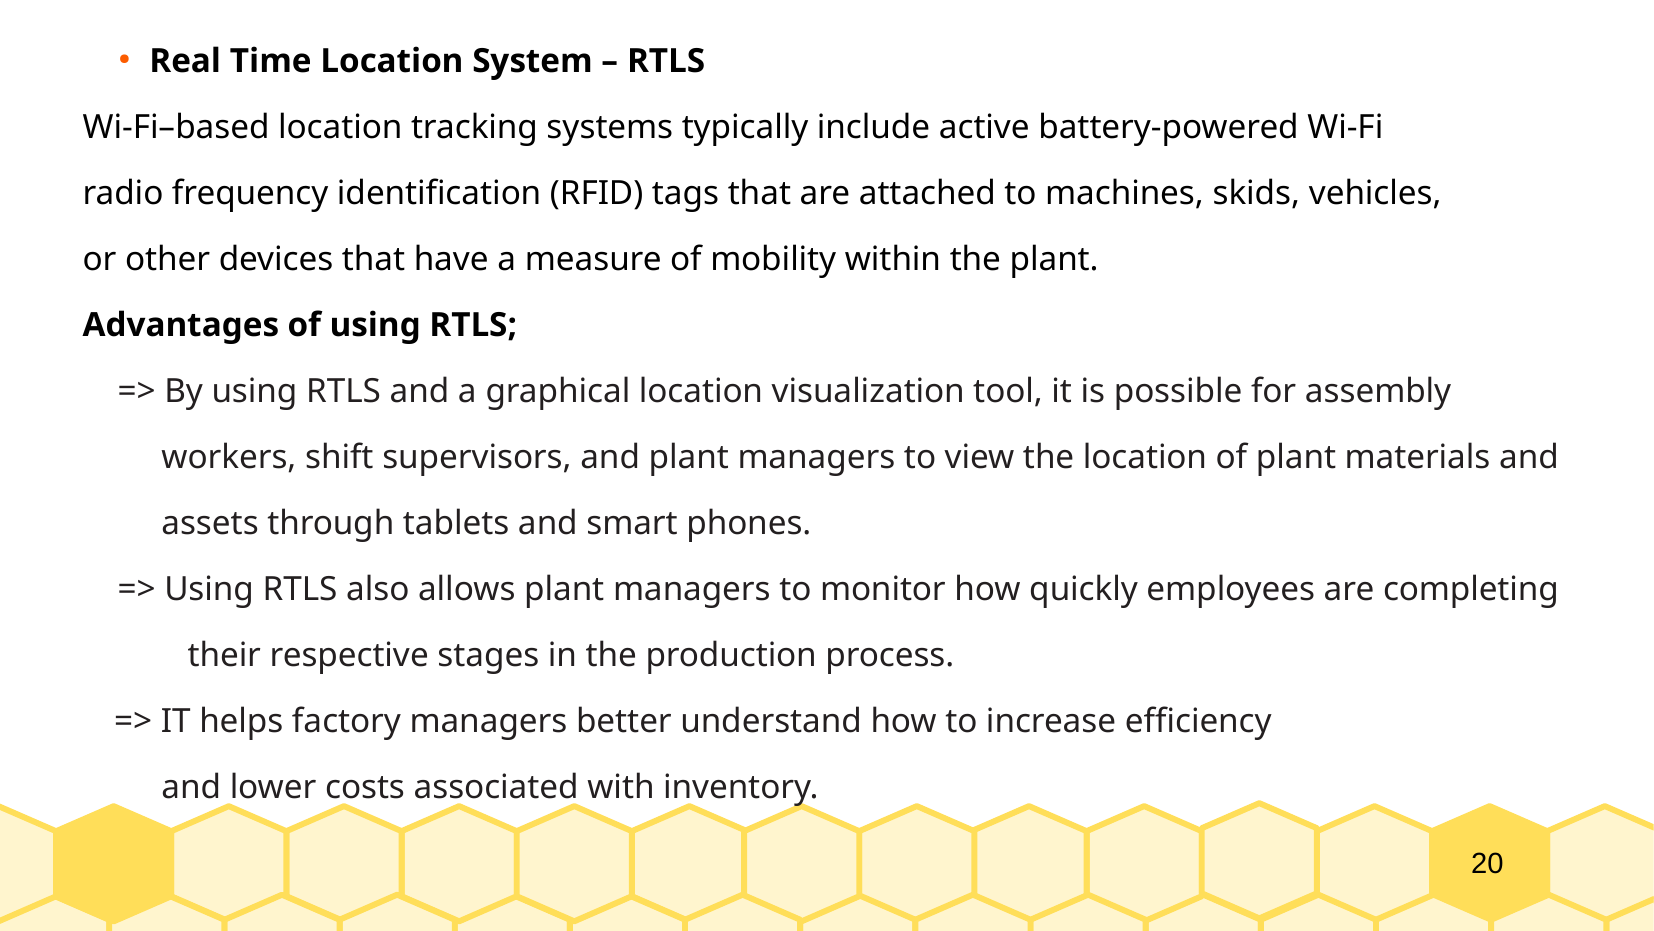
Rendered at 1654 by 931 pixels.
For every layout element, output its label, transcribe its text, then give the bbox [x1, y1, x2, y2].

list Real Time Location System – RTLS Wi-Fi–based location tracking systems typically include active battery-powered Wi-Fi radio frequency identification (RFID) tags that are attached to machines, skids, vehicles, or other devices that have a measure of mobility within the plant. Advantages of using RTLS; => By using RTLS and a graphical location visualization tool, it is possible for assembly workers, shift supervisors, and plant managers to view the location of plant materials and assets through tablets and smart phones. => Using RTLS also allows plant managers to monitor how quickly employees are completing their respective stages in the production process. => IT helps factory managers better understand how to increase efficiency and lower costs associated with inventory. [82, 37, 1571, 901]
